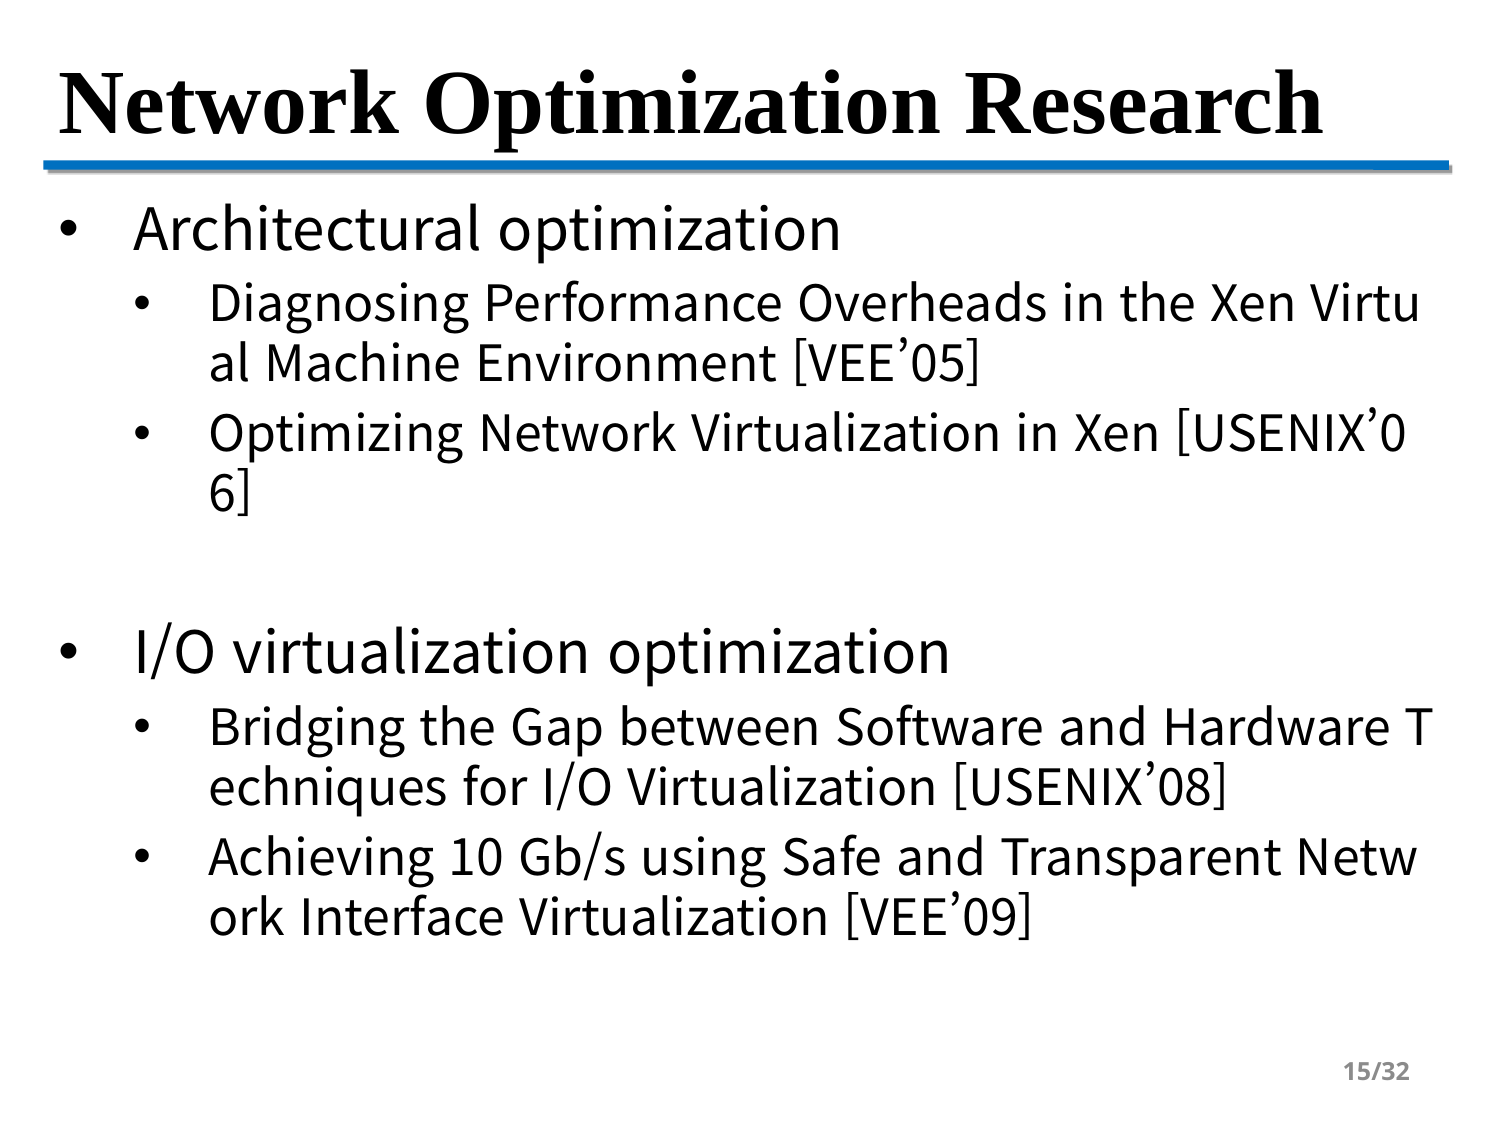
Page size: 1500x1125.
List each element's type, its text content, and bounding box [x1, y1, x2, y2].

list Architectural optimization Diagnosing Performance Overheads in the Xen Virtual Machine Environment [VEE’05] Optimizing Network Virtualization in Xen [USENIX’06] I/O virtualization optimization Bridging the Gap between Software and Hardware Techniques for I/O Virtualization [USENIX’08] Achieving 10 Gb/s using Safe and Transparent Network Interface Virtualization [VEE’09] [43, 184, 1449, 1012]
slide_number <number>/32 [1074, 1042, 1425, 1103]
title Network Optimization Research [43, 21, 1449, 173]
